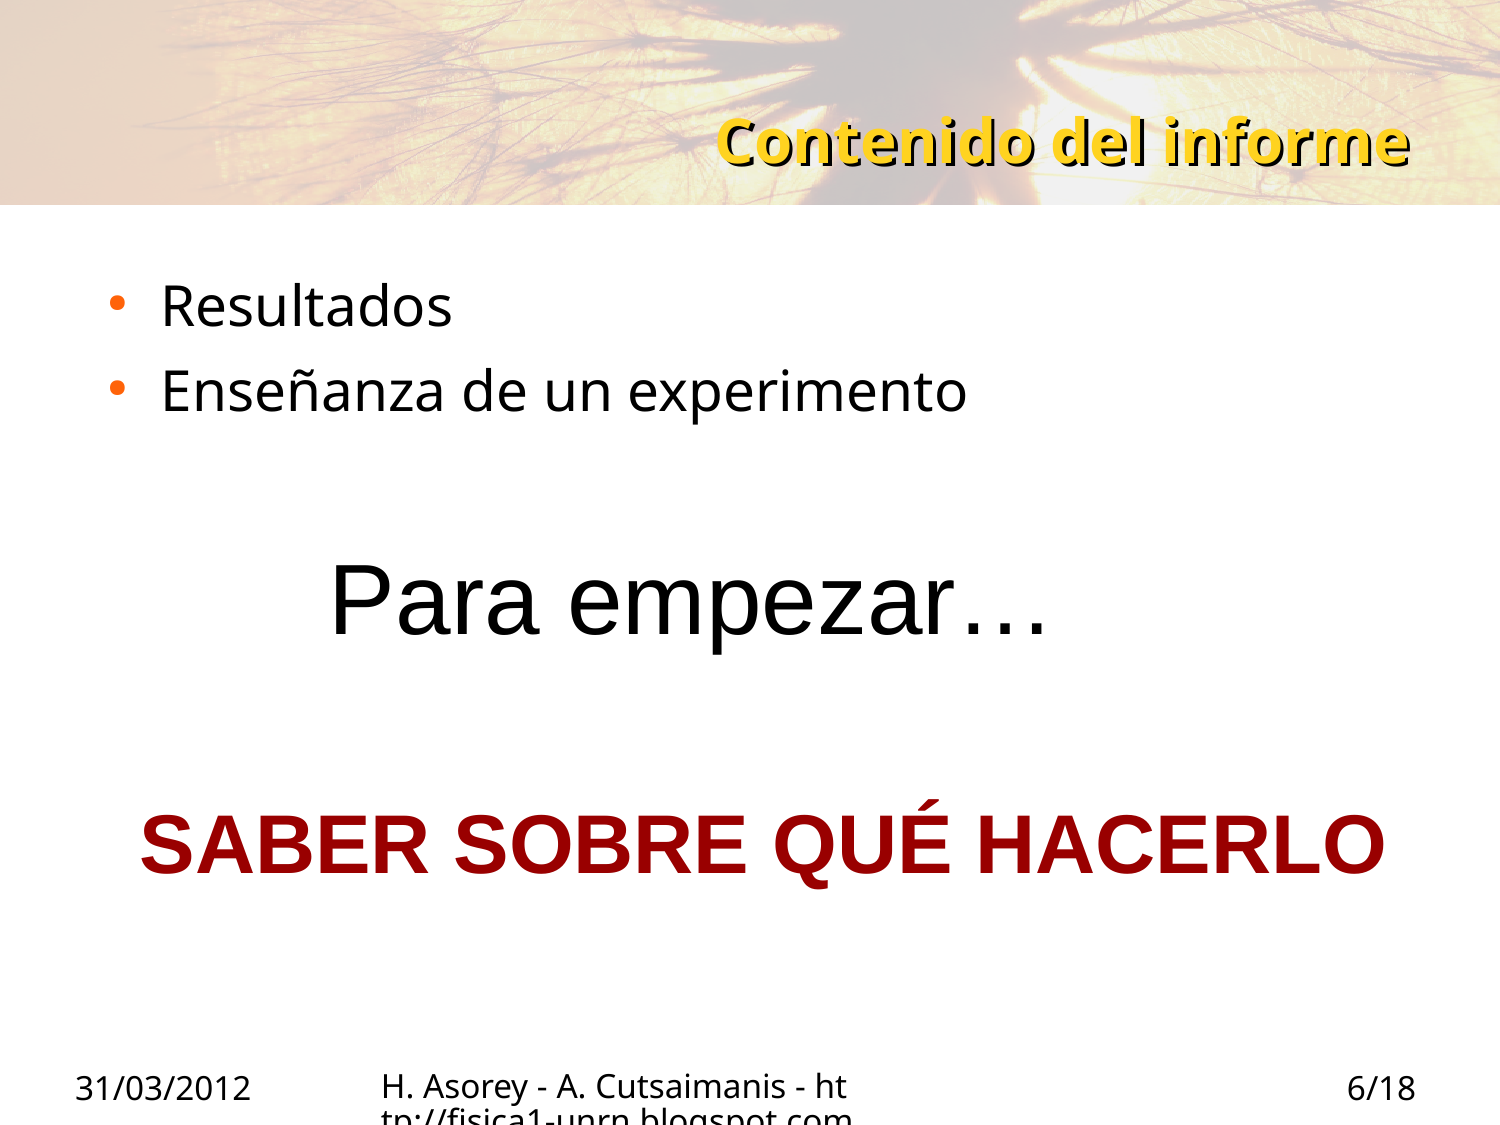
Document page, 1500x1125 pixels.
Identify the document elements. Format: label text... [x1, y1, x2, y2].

text_box Para empezar… [314, 527, 1072, 663]
title Contenido del informe [75, 45, 1426, 233]
text_box SABER SOBRE QUÉ HACERLO [124, 782, 1403, 898]
picture [0, 0, 1500, 205]
list Resultados Enseñanza de un experimento [75, 262, 1426, 516]
